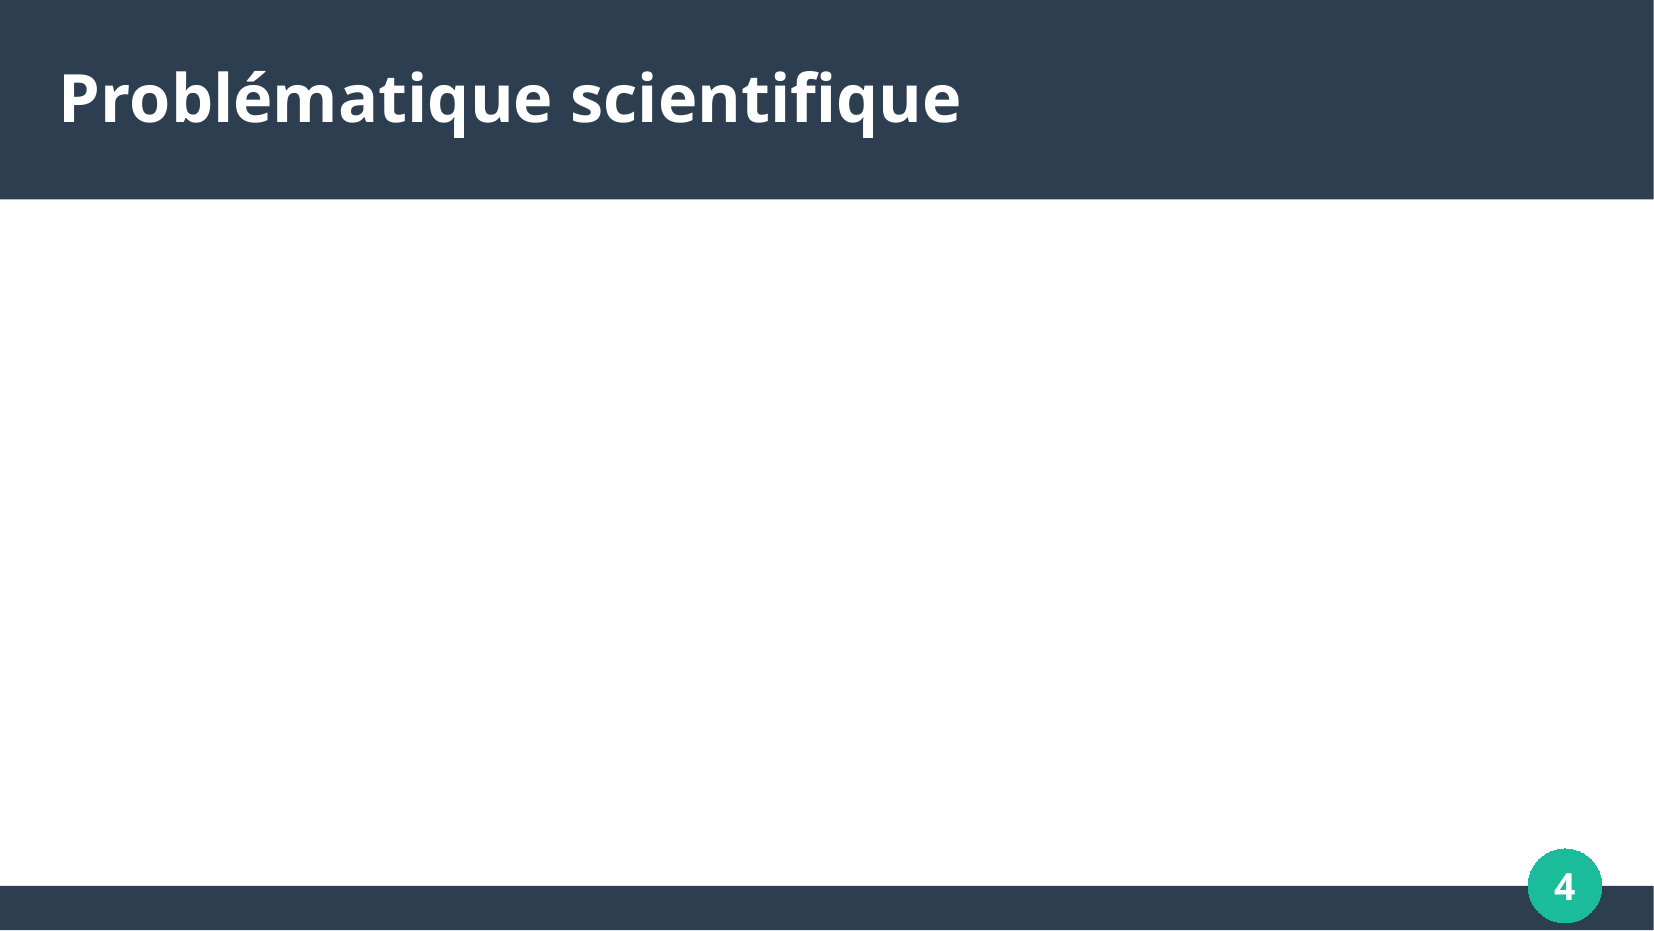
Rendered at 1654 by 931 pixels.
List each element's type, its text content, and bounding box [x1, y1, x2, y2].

title Problématique scientifique [59, 37, 1595, 156]
